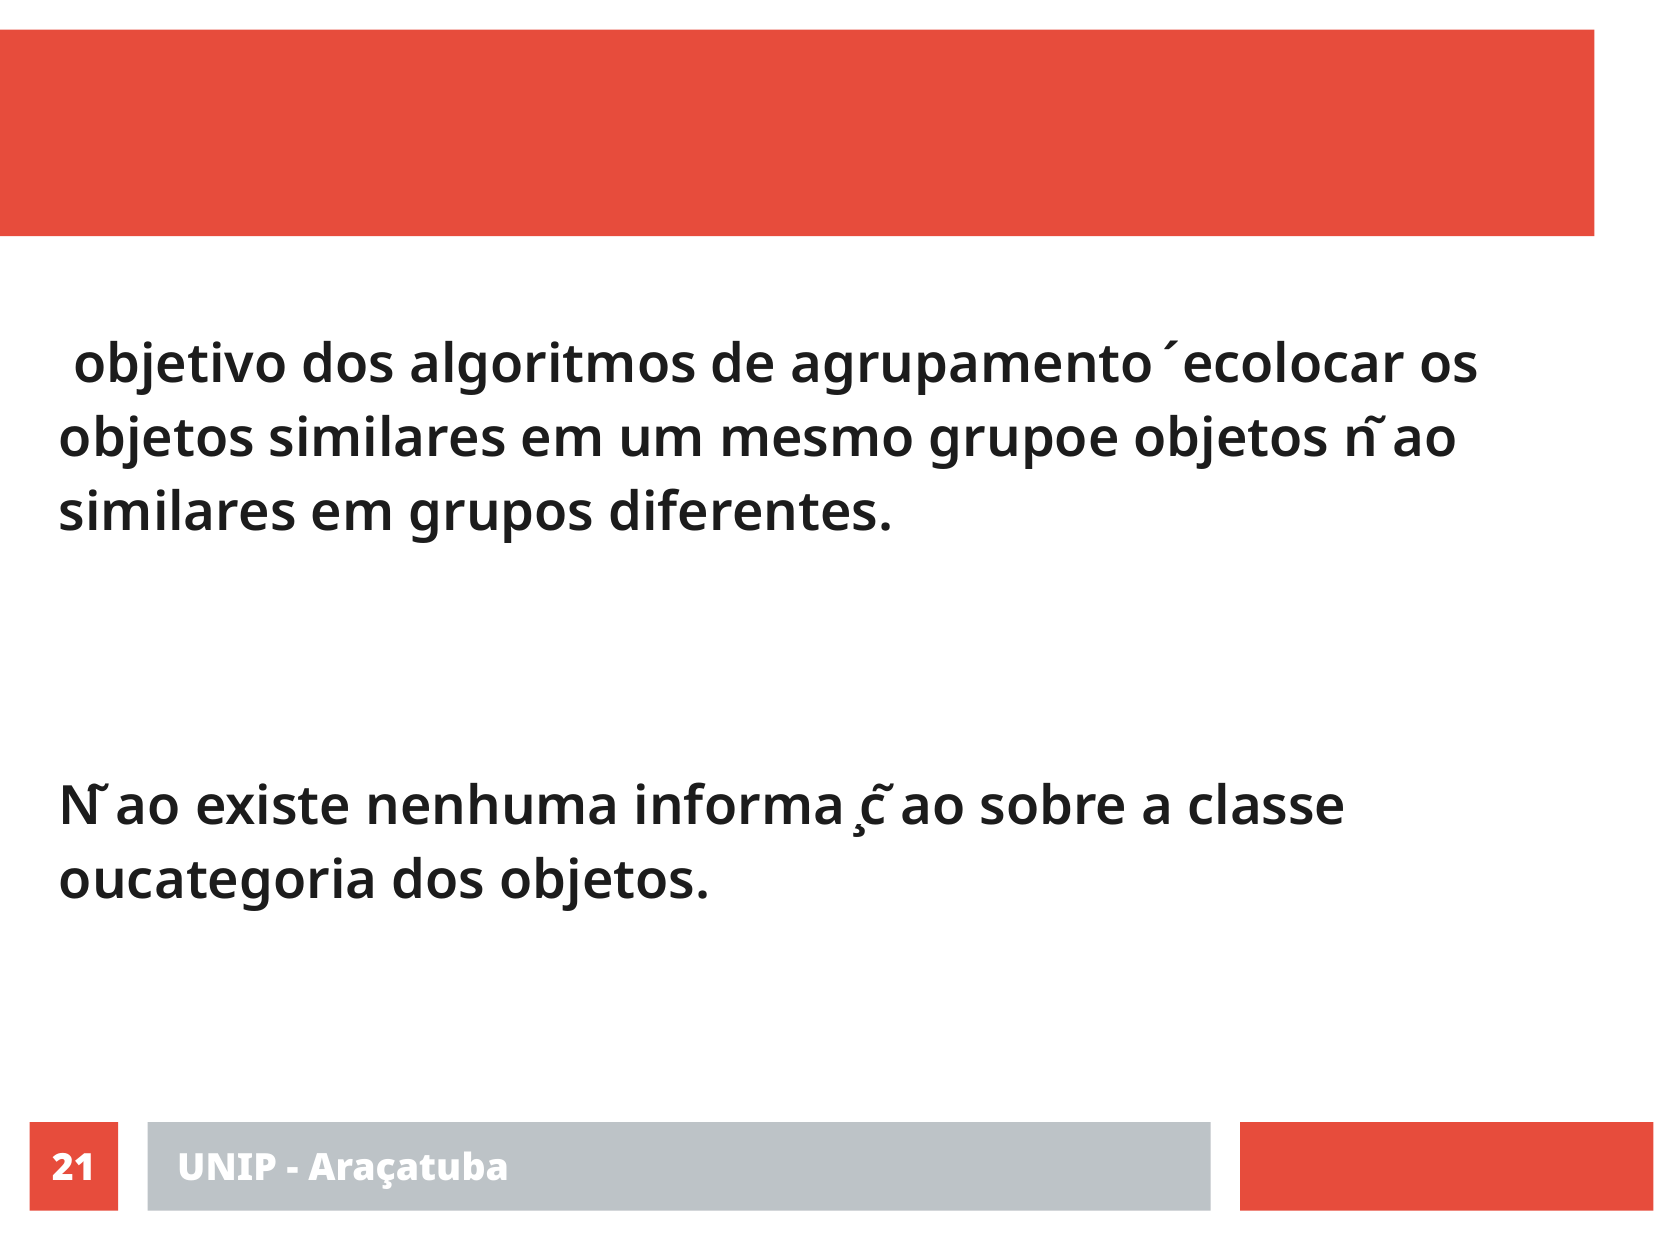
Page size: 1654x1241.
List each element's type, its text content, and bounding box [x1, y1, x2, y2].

list objetivo dos algoritmos de agrupamento ́ecolocar os objetos similares em um mesmo grupoe objetos n ̃ao similares em grupos diferentes. N ̃ao existe nenhuma informa ̧c ̃ao sobre a classe oucategoria dos objetos. [59, 324, 1565, 1093]
